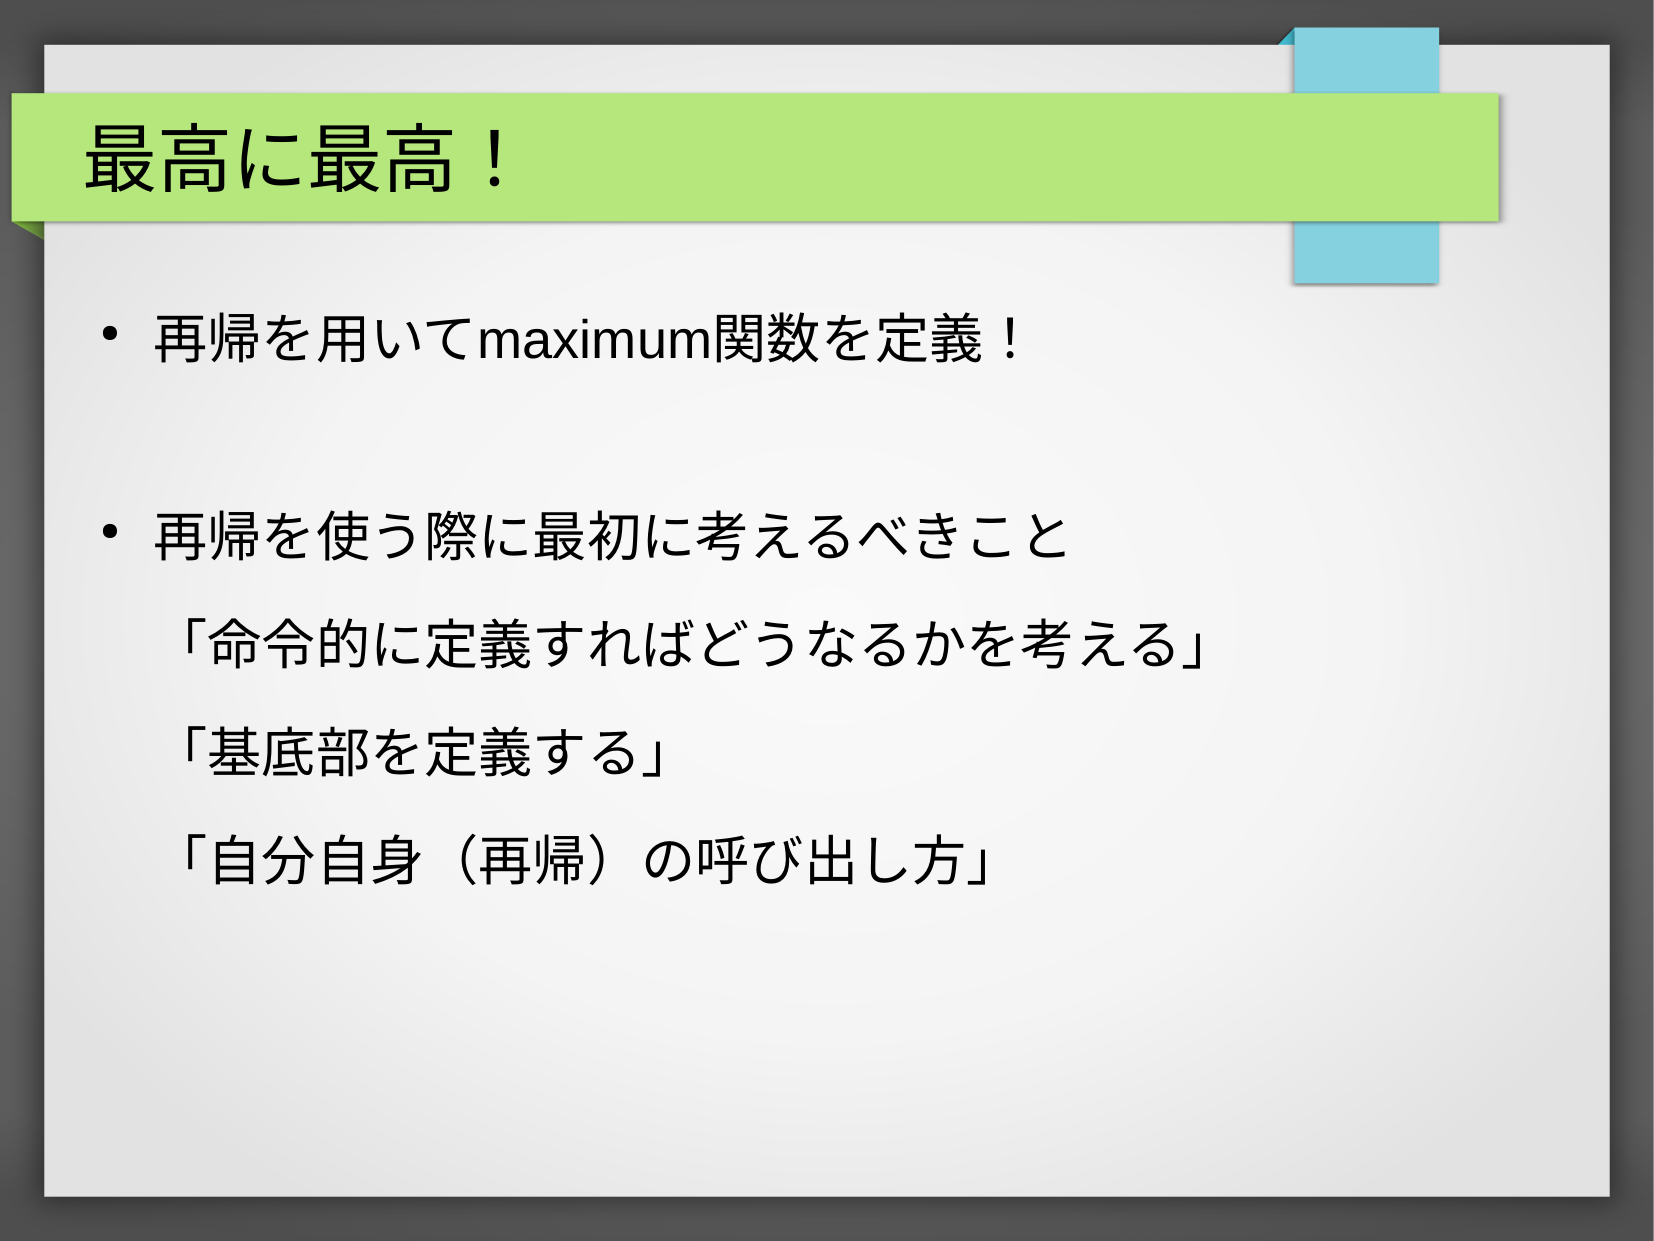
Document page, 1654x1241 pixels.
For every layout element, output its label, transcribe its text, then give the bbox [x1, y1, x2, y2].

title 最高に最高！ [82, 94, 1264, 213]
picture [0, 0, 1654, 1241]
list 再帰を用いてmaximum関数を定義！ 再帰を使う際に最初に考えるべきこと 「命令的に定義すればどうなるかを考える」 「基底部を定義する」 「自分自身（再帰）の呼び出し方」 [82, 295, 1571, 1015]
